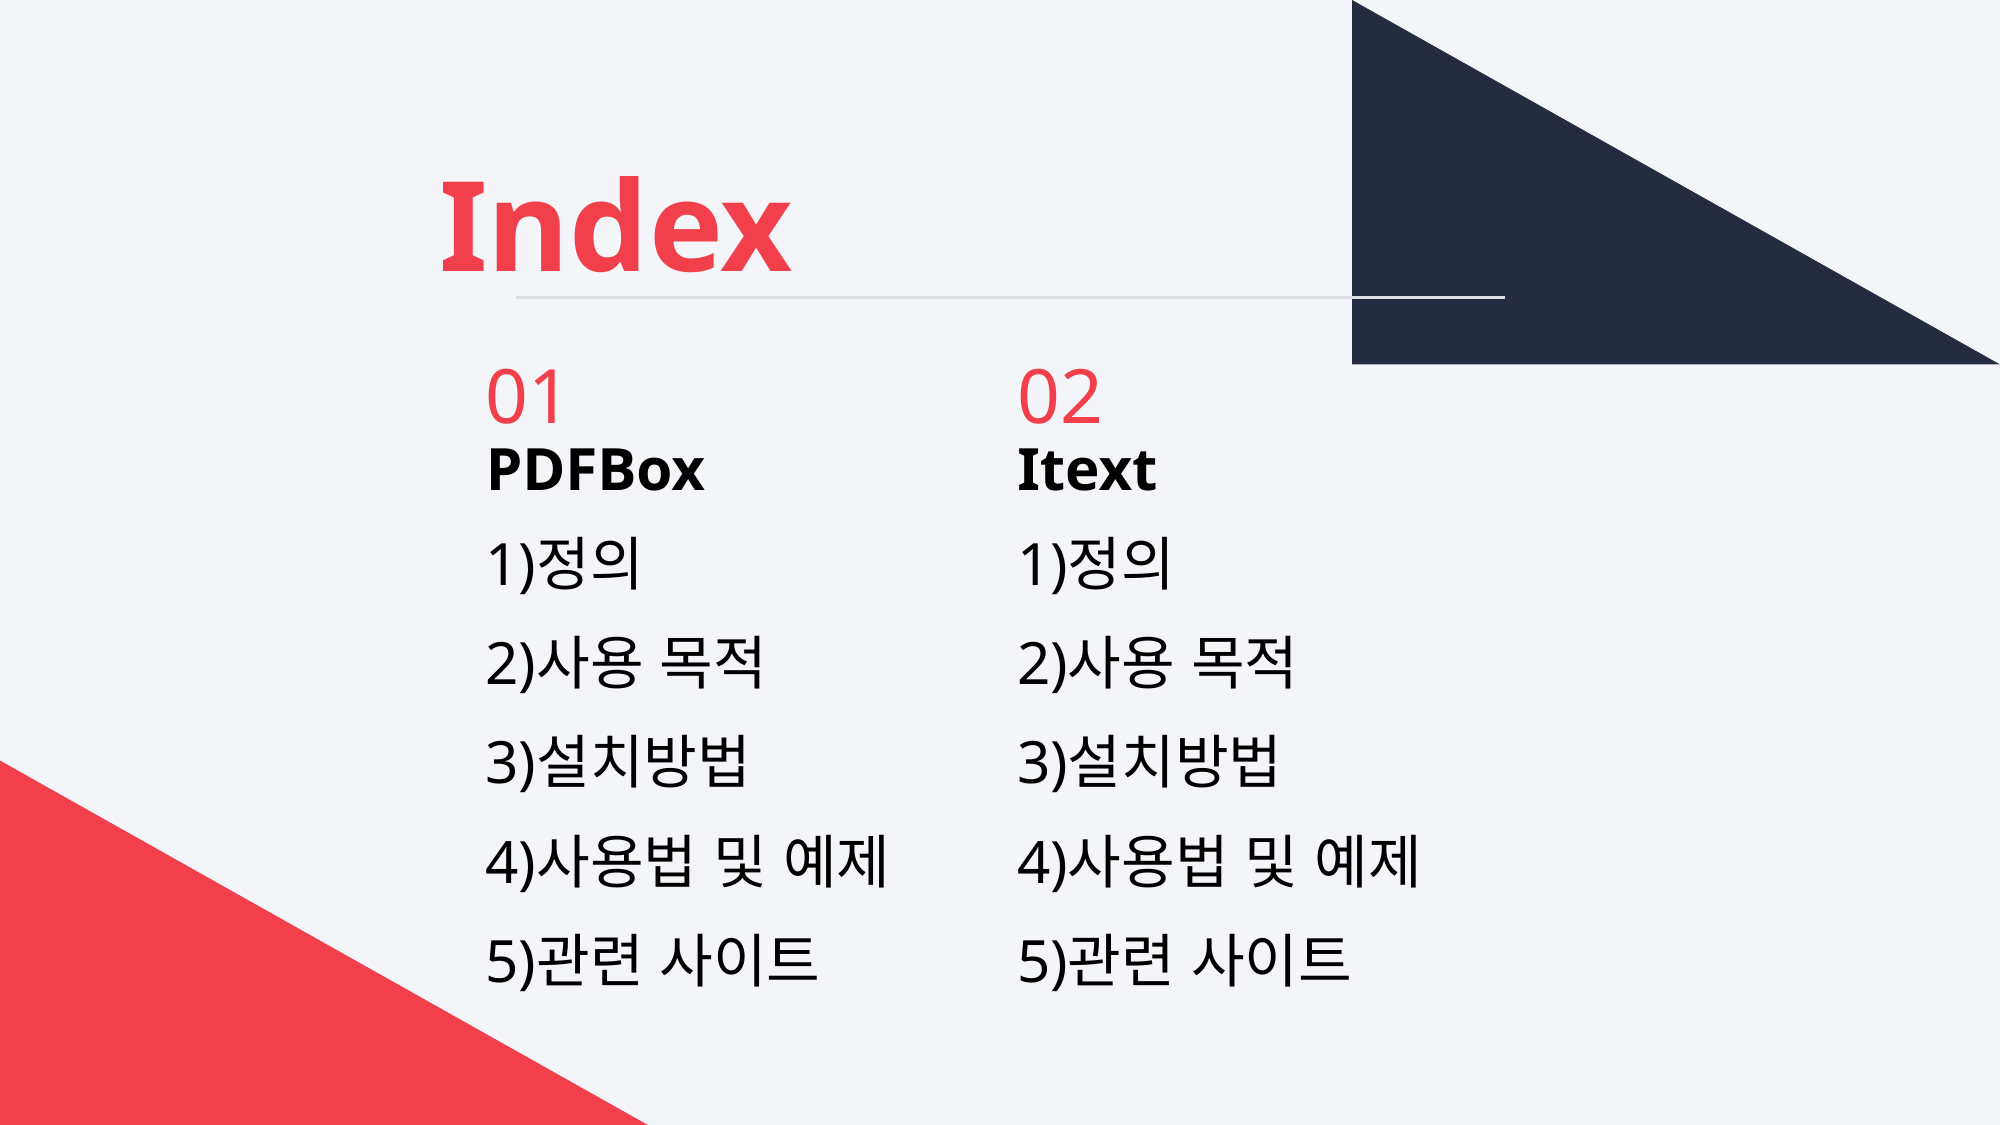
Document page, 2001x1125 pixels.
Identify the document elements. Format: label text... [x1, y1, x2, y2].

list Index [439, 143, 1429, 300]
text_box 02 Itext 1)정의 2)사용 목적 3)설치방법 4)사용법 및 예제 5)관련 사이트 [1017, 354, 1549, 1029]
list 01 PDFBox 1)정의 2)사용 목적 3)설치방법 4)사용법 및 예제 5)관련 사이트 [485, 354, 1017, 1029]
